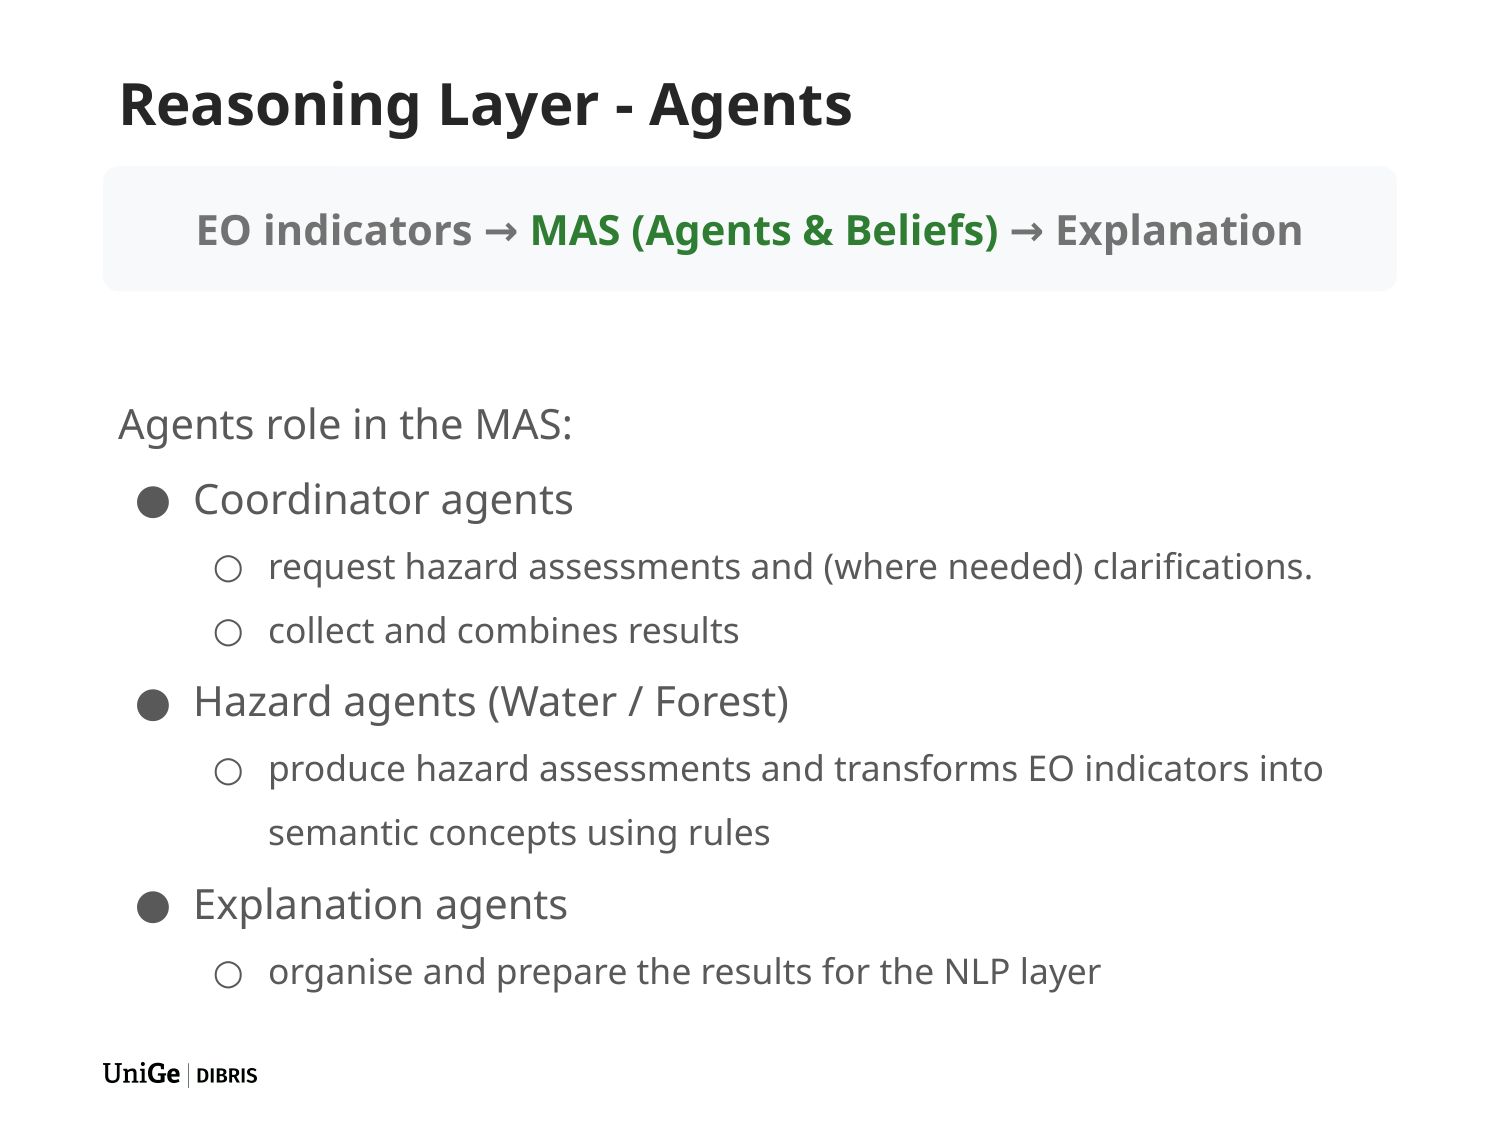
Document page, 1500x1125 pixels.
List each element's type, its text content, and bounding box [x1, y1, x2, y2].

text_box Agents role in the MAS: Coordinator agents request hazard assessments and (where needed) clarifications. collect and combines results Hazard agents (Water / Forest) produce hazard assessments and transforms EO indicators into semantic concepts using rules Explanation agents organise and prepare the results for the NLP layer [103, 365, 1444, 1008]
text_box Reasoning Layer - Agents [103, 59, 1397, 166]
picture [103, 1062, 257, 1088]
text_box EO indicators → MAS (Agents & Beliefs) → Explanation [103, 166, 1397, 292]
